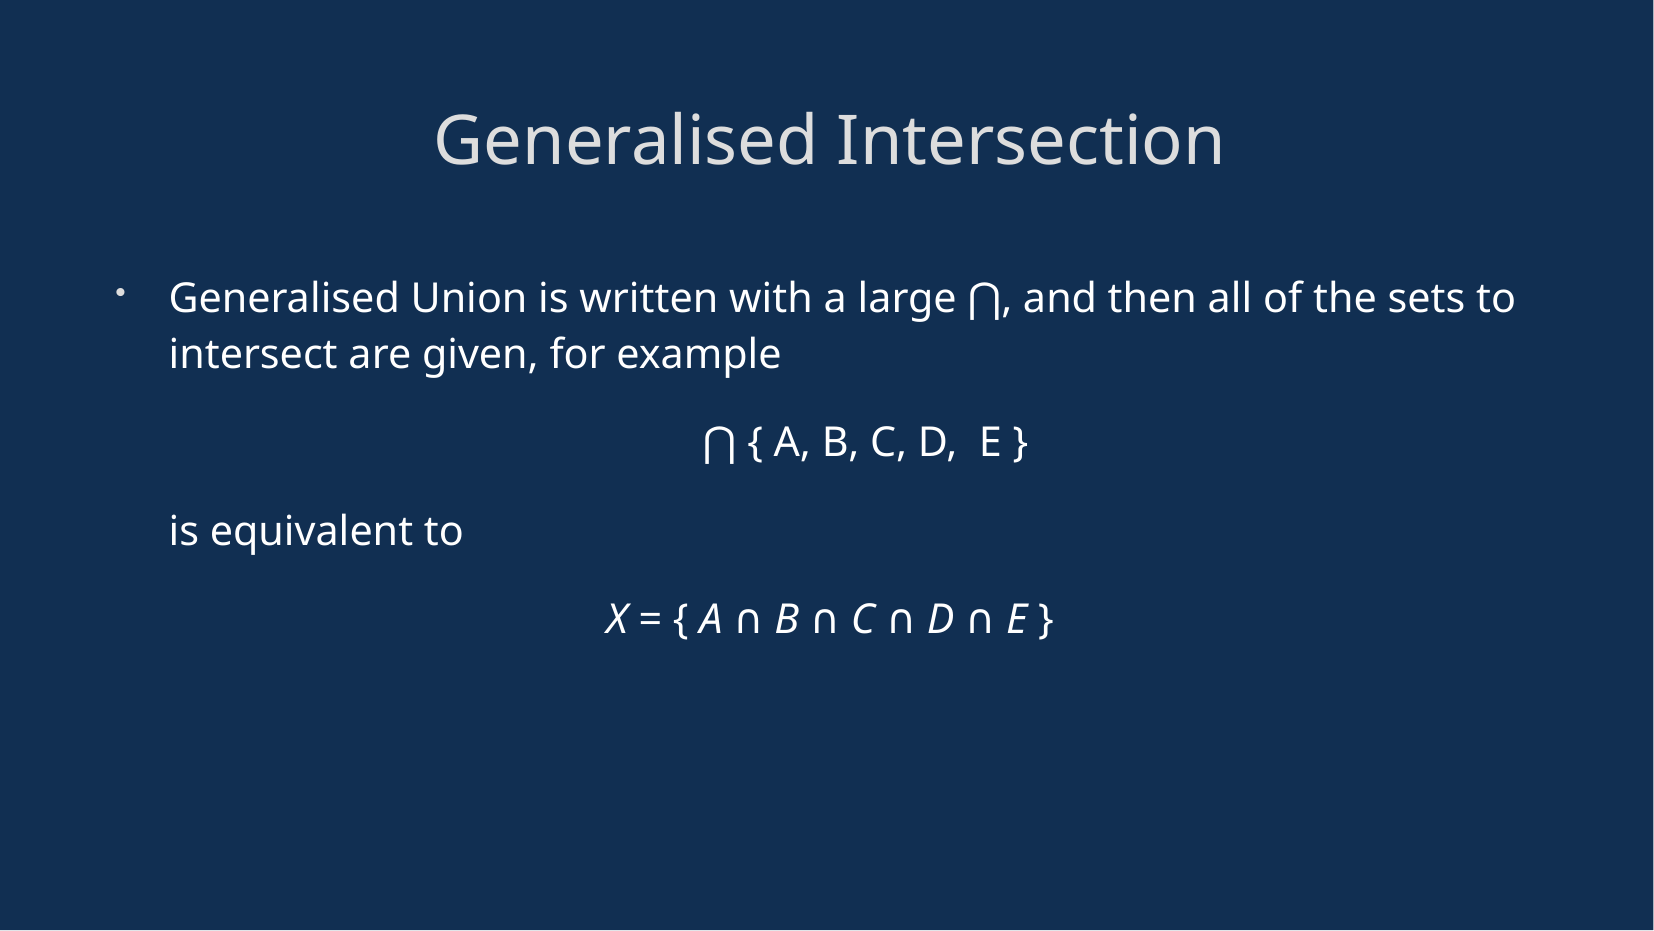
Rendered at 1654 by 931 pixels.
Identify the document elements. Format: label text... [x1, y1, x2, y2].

title Generalised Intersection [97, 56, 1563, 220]
list Generalised Union is written with a large ⋂, and then all of the sets to intersect are given, for example ⋂ { A, B, C, D, E } is equivalent to X = { A ∩ B ∩ C ∩ D ∩ E } [97, 268, 1563, 806]
